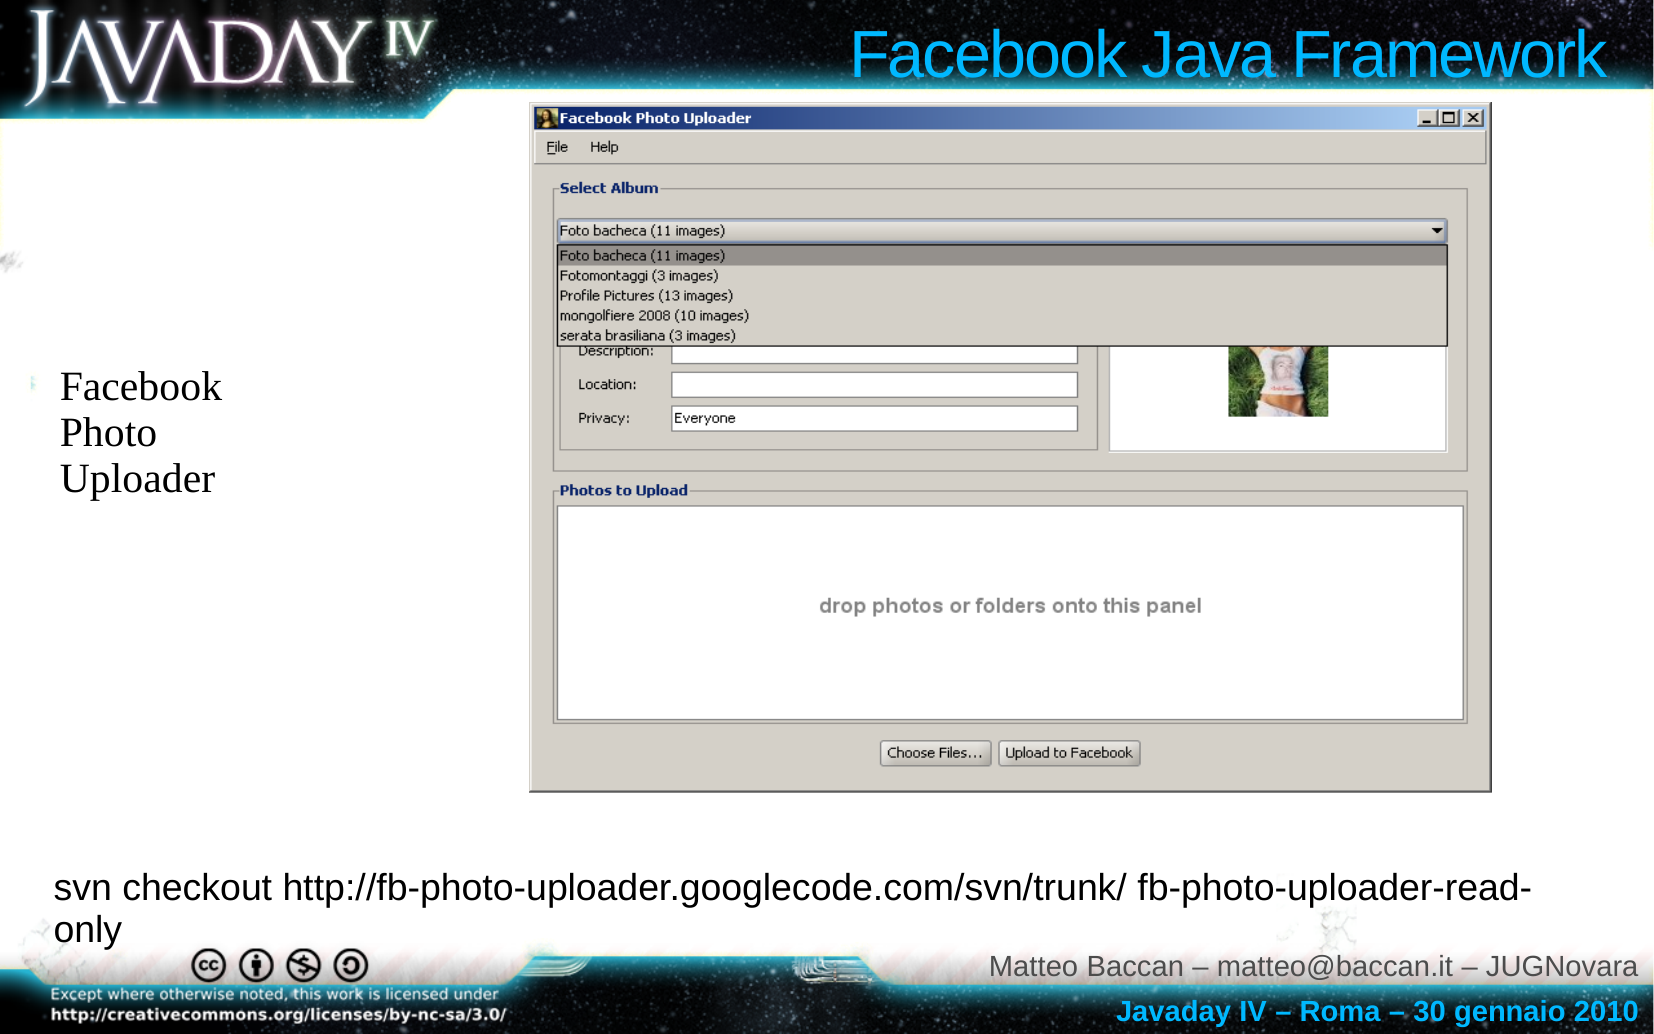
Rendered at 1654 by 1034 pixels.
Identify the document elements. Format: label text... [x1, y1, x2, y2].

text_box Facebook Photo Uploader [45, 355, 395, 512]
picture [0, 0, 1654, 1034]
text_box svn checkout http://fb-photo-uploader.googlecode.com/svn/trunk/ fb-photo-uploader-read-only [38, 858, 1616, 916]
title Facebook Java Framework [132, 5, 1609, 103]
